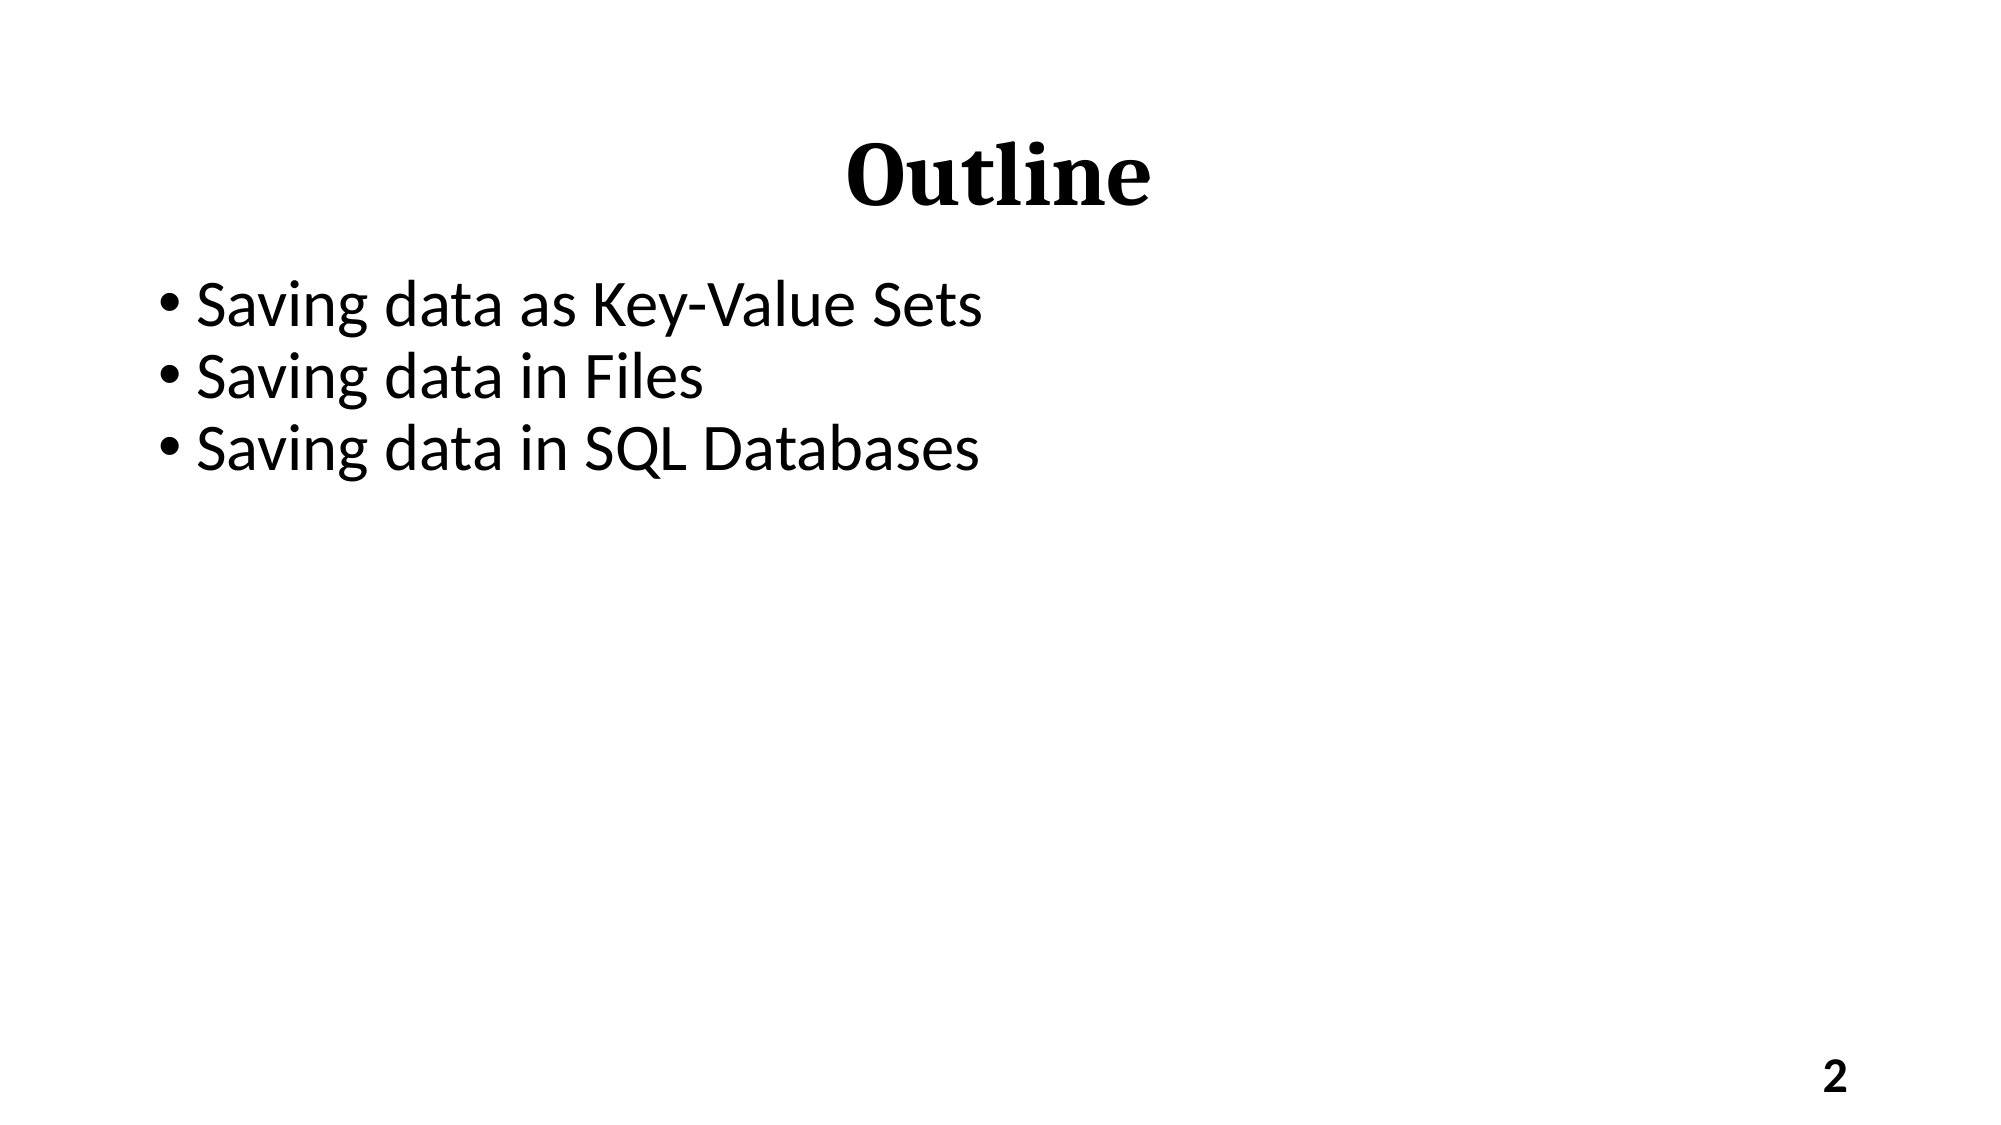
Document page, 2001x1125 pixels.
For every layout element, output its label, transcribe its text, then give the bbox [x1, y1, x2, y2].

text_box Outline [137, 59, 1863, 278]
text_box <number> [1412, 1042, 1863, 1103]
text_box Saving data as Key-Value Sets Saving data in Files Saving data in SQL Databases [143, 261, 1869, 991]
